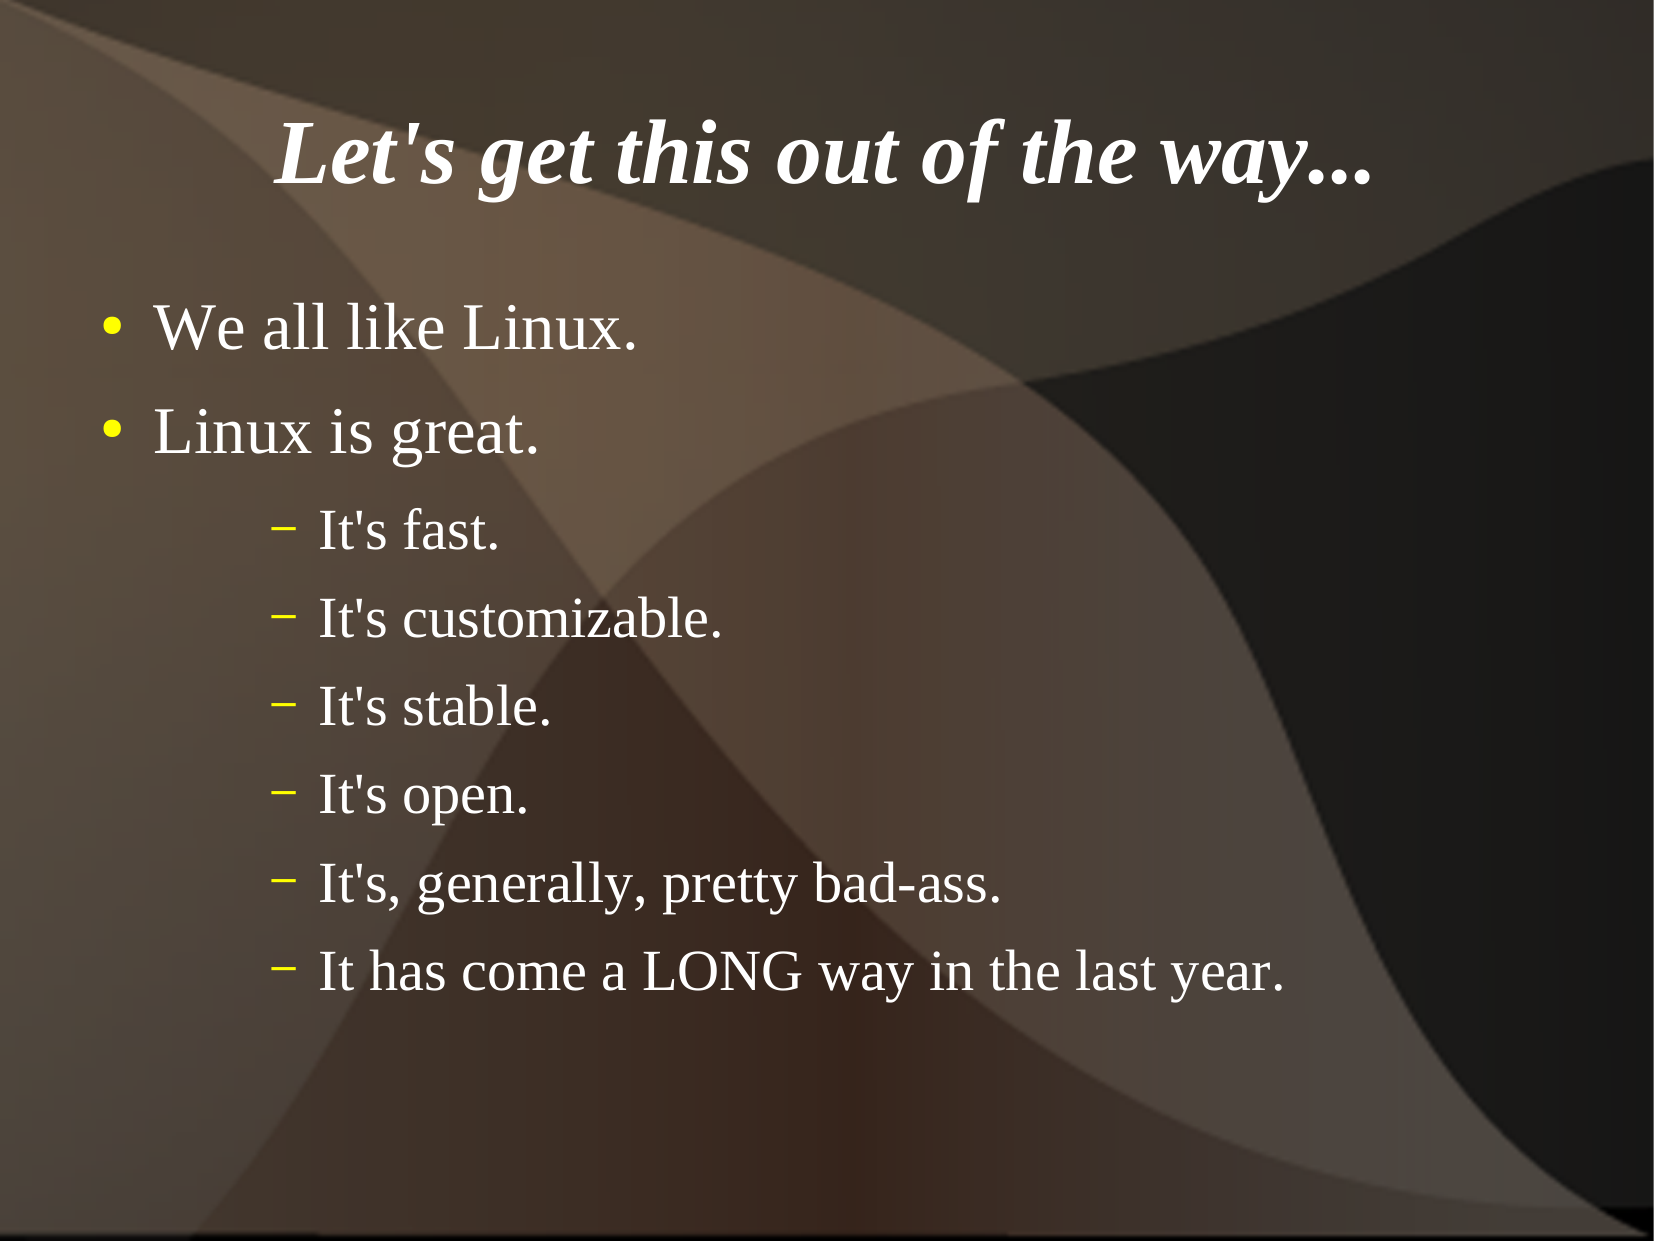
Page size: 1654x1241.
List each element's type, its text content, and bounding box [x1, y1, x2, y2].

title Let's get this out of the way... [82, 49, 1571, 257]
list We all like Linux. Linux is great. It's fast. It's customizable. It's stable. It's open. It's, generally, pretty bad-ass. It has come a LONG way in the last year. [82, 290, 1571, 1109]
picture [0, 0, 1654, 1241]
